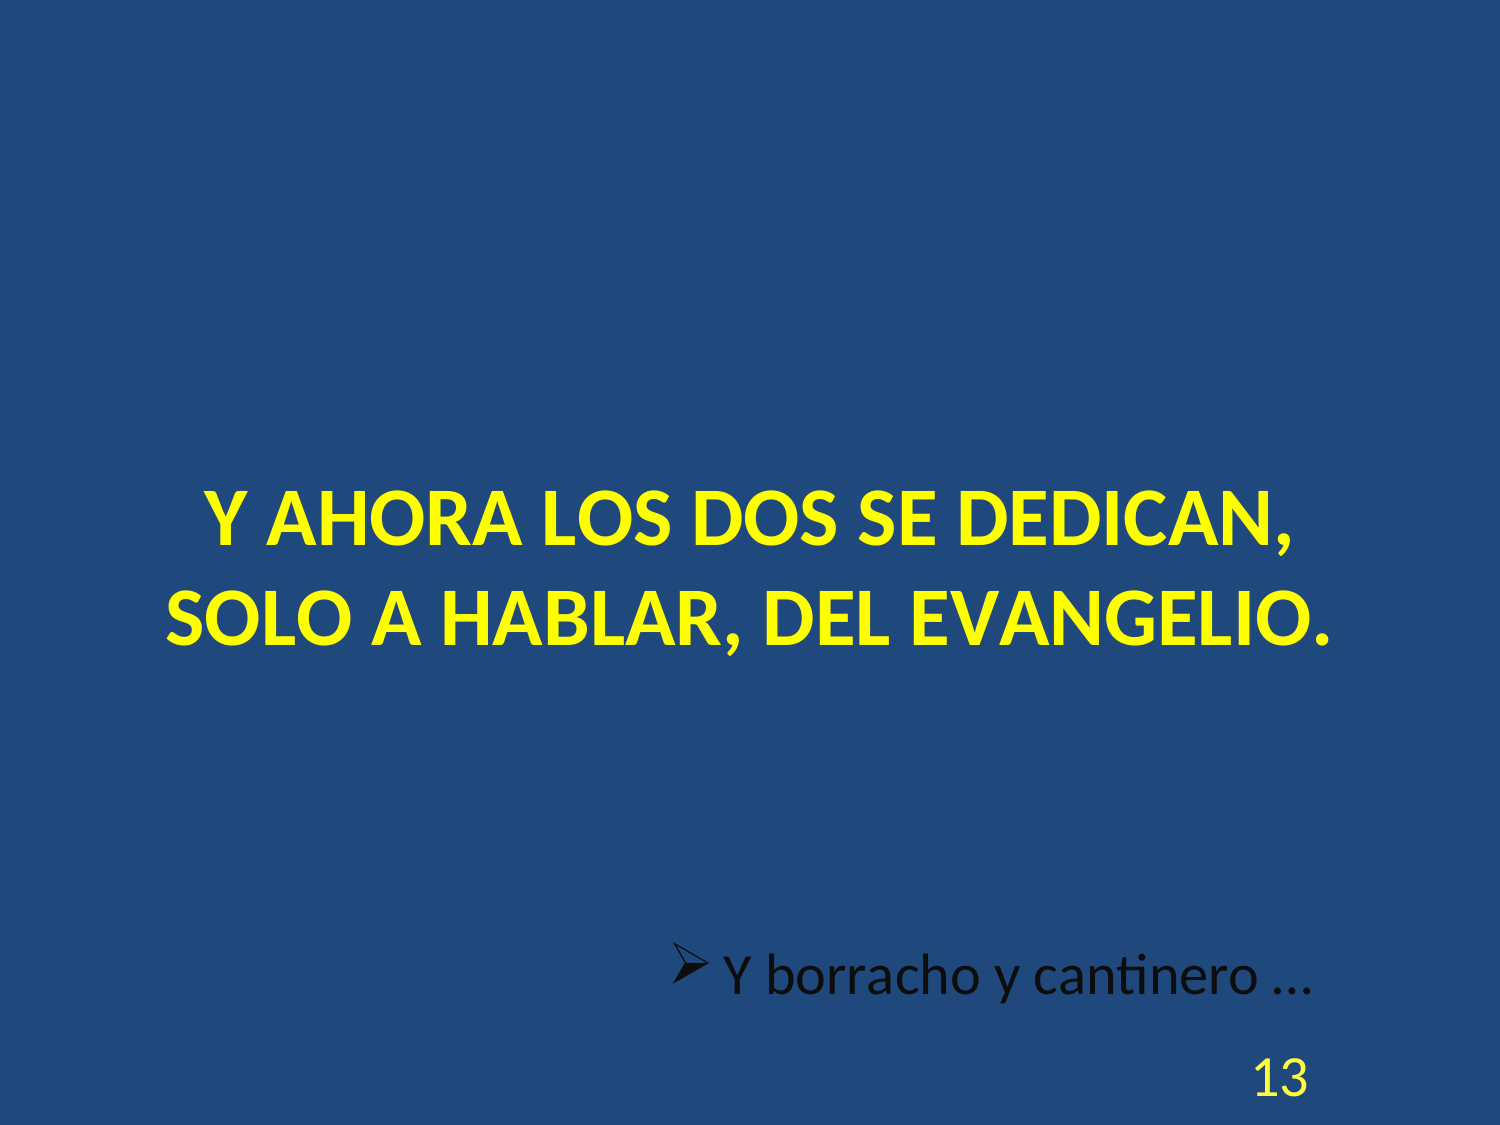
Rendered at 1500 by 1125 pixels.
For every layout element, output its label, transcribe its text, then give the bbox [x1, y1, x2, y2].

title Y AHORA LOS DOS SE DEDICAN, SOLO A HABLAR, DEL EVANGELIO. [75, 468, 1426, 657]
text_box <número> [974, 1042, 1325, 1103]
text_box Y borracho y cantinero … [616, 928, 1329, 1012]
